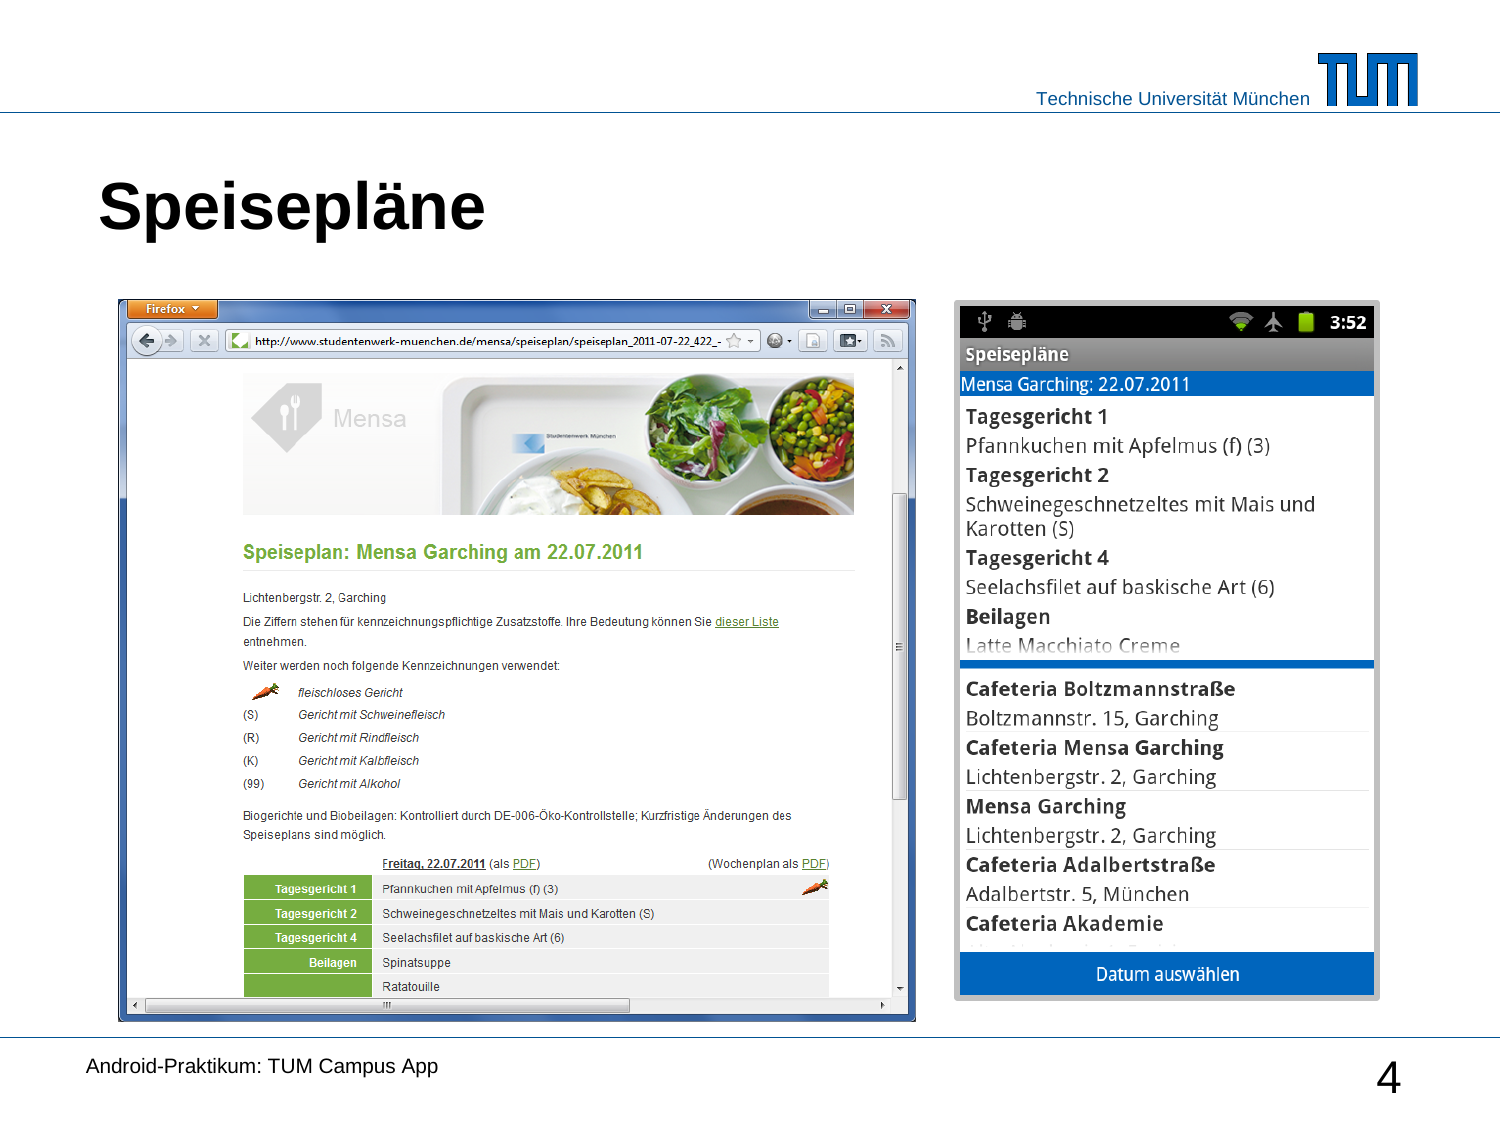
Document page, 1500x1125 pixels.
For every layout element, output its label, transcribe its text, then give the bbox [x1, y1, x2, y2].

picture [118, 299, 916, 1022]
picture [960, 305, 1374, 995]
title Speisepläne [83, 149, 1417, 250]
